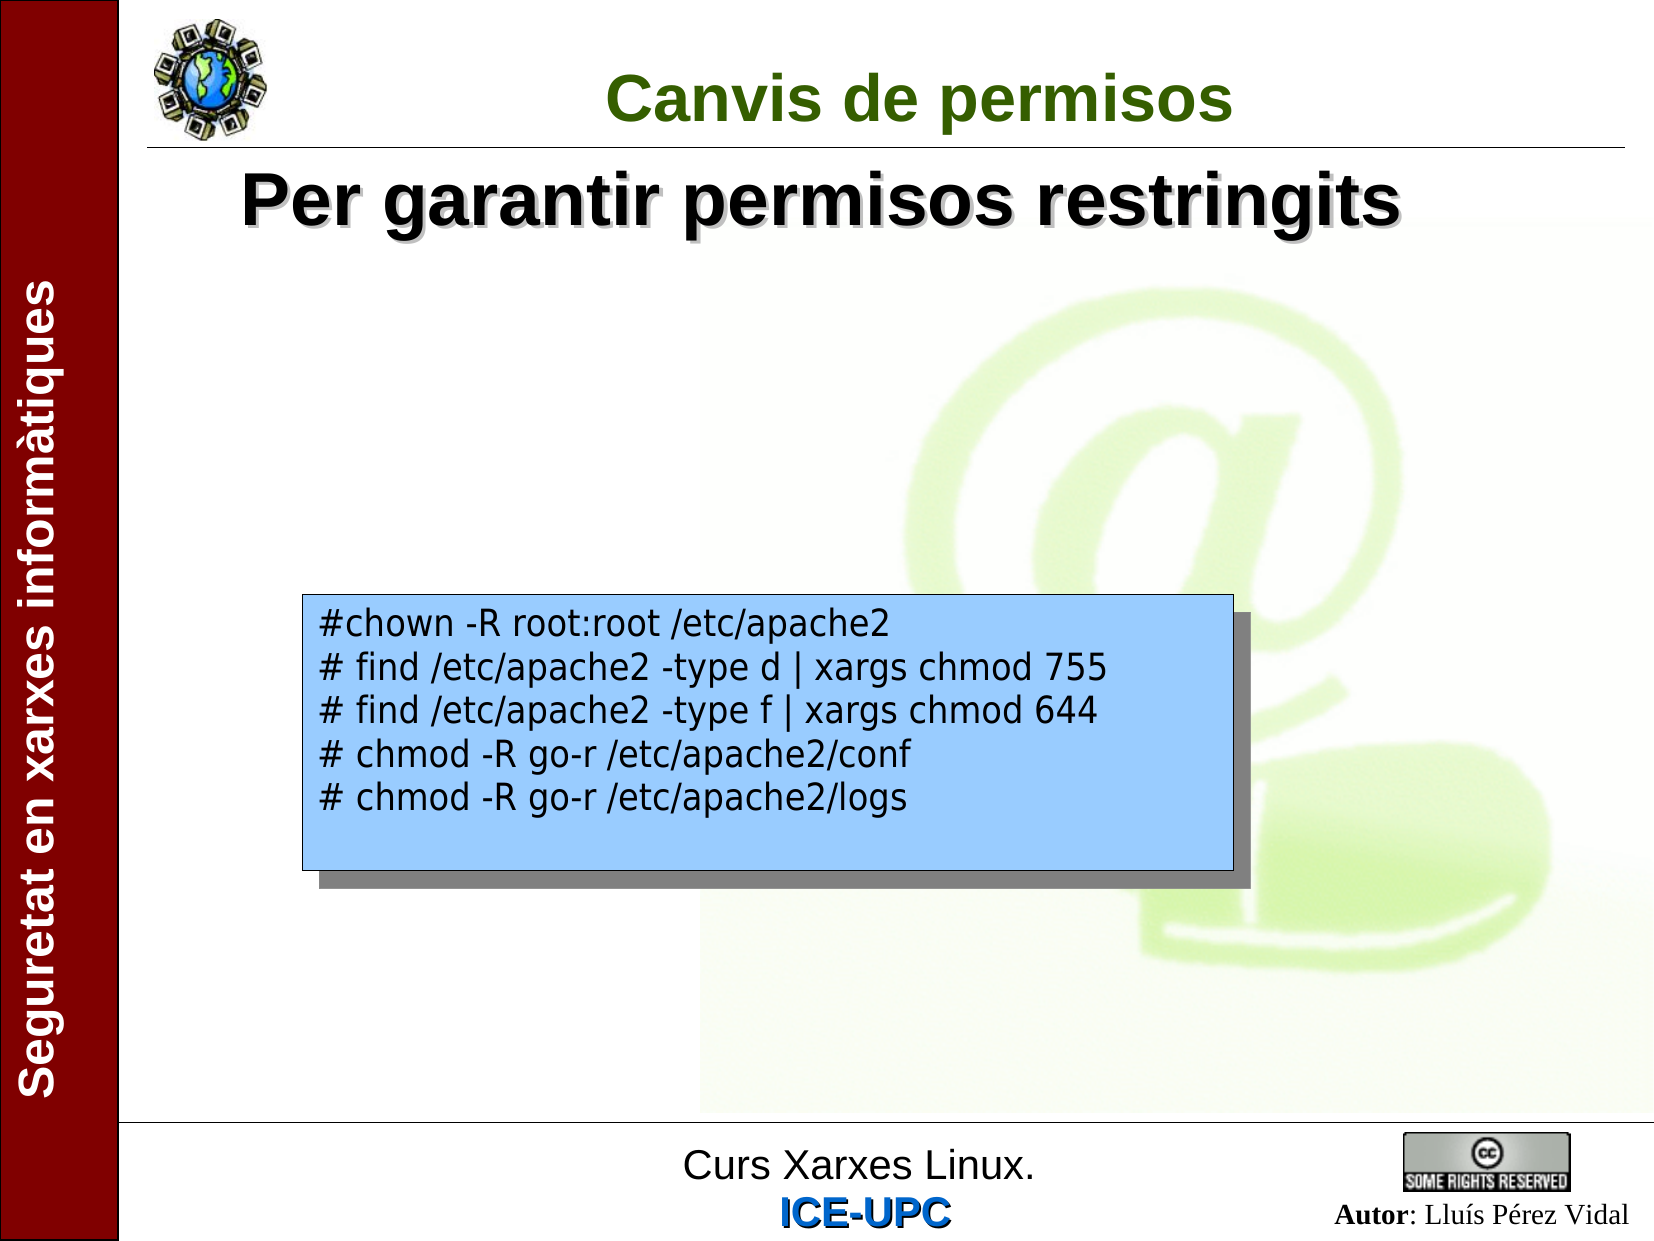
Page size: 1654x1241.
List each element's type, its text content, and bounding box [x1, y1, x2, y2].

list Per garantir permisos restringits [169, 157, 1641, 839]
picture [154, 19, 268, 49]
text_box #chown -R root:root /etc/apache2 # find /etc/apache2 -type d | xargs chmod 755 # find /etc/apache2 -type f | xargs chmod 644 # chmod -R go-r /etc/apache2/conf # chmod -R go-r /etc/apache2/logs [302, 594, 1234, 871]
title Canvis de permisos [129, 49, 1619, 148]
picture [1403, 1132, 1571, 1192]
picture [700, 217, 1654, 1113]
